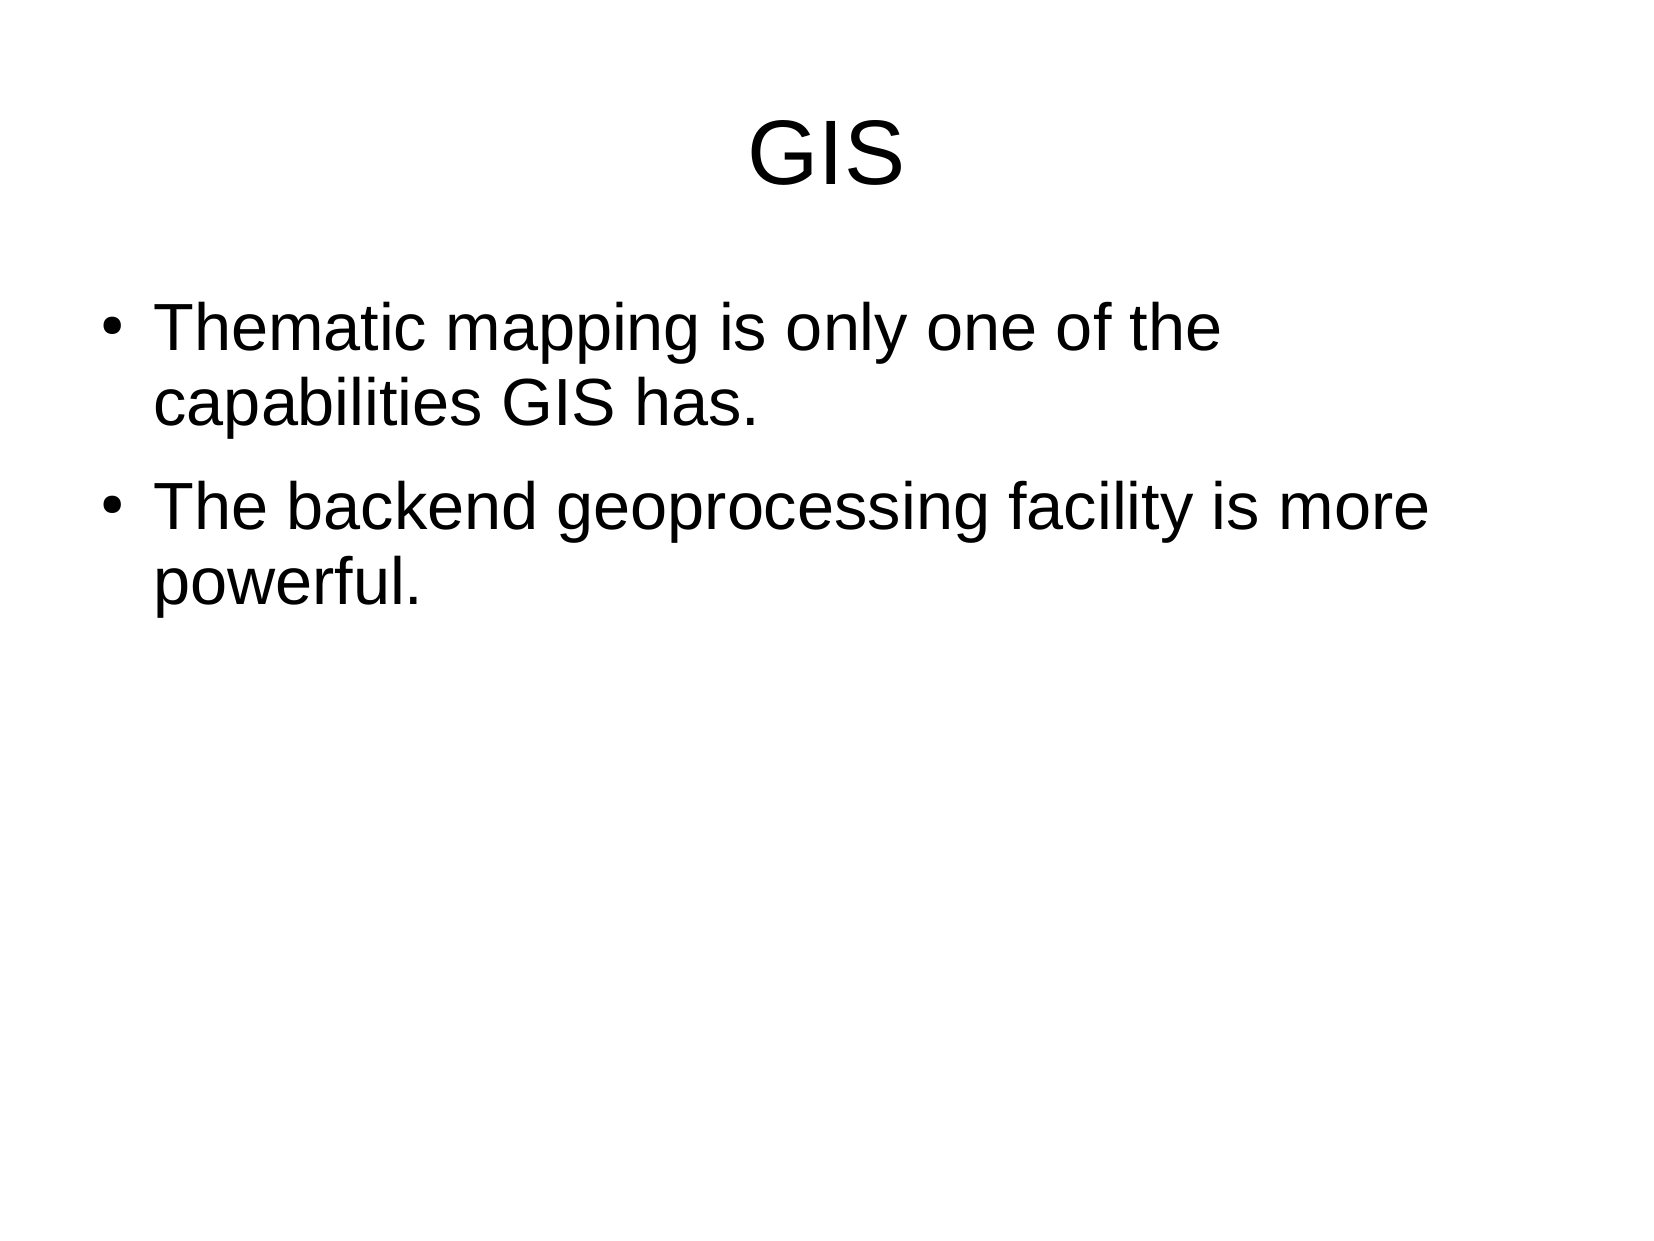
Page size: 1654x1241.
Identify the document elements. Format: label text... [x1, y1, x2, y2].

title GIS [82, 49, 1571, 257]
list Thematic mapping is only one of the capabilities GIS has. The backend geoprocessing facility is more powerful. [82, 290, 1538, 1010]
